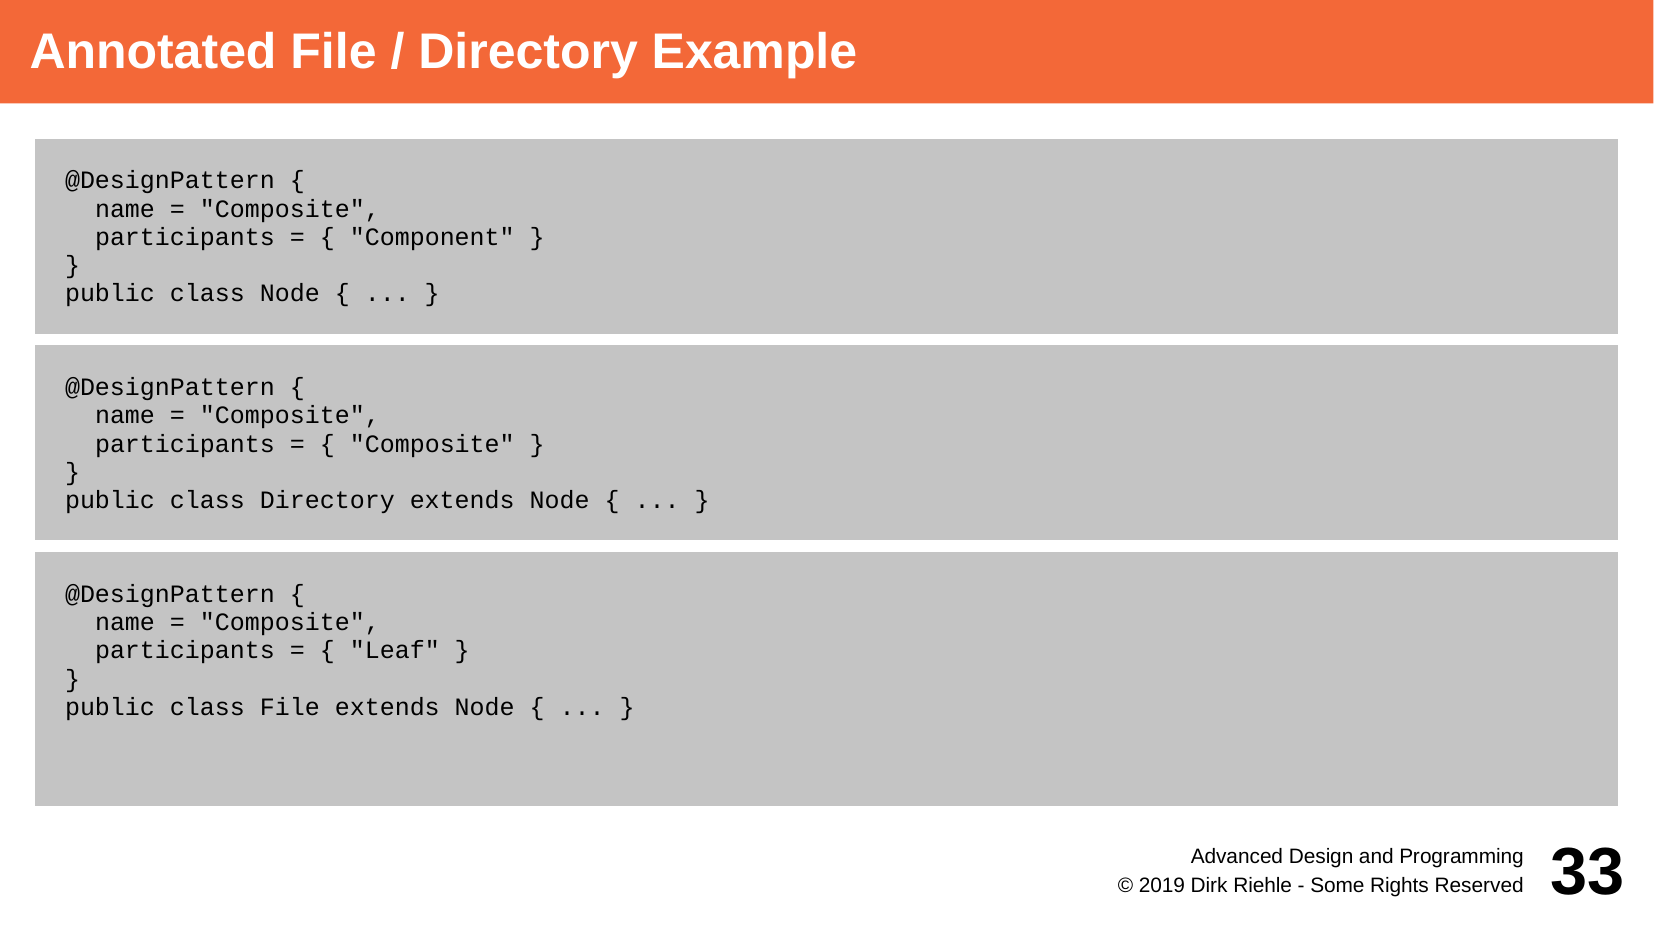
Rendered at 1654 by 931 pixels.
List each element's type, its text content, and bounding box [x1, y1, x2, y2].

list @DesignPattern { name = "Composite", participants = { "Leaf" } } public class File extends Node { ... } [29, 546, 1625, 813]
list @DesignPattern { name = "Composite", participants = { "Component" } } public class Node { ... } [29, 132, 1625, 334]
list @DesignPattern { name = "Composite", participants = { "Composite" } } public class Directory extends Node { ... } [29, 339, 1625, 540]
title Annotated File / Directory Example [0, 0, 1654, 104]
